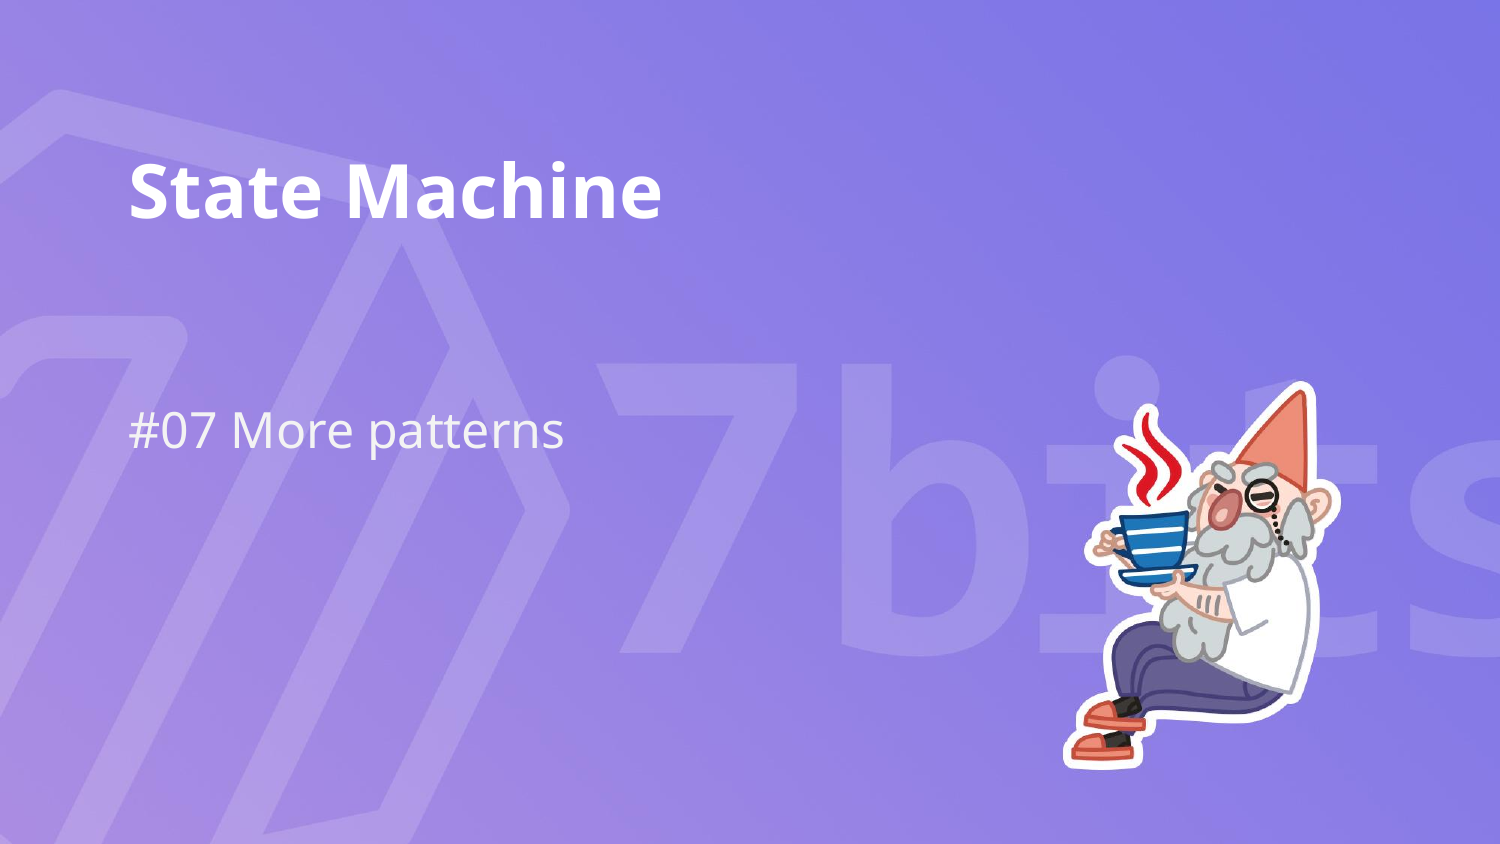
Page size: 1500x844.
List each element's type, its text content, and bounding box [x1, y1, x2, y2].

subtitle #07 More patterns [113, 383, 1092, 482]
picture [0, 0, 1500, 844]
title State Machine [113, 128, 1116, 351]
